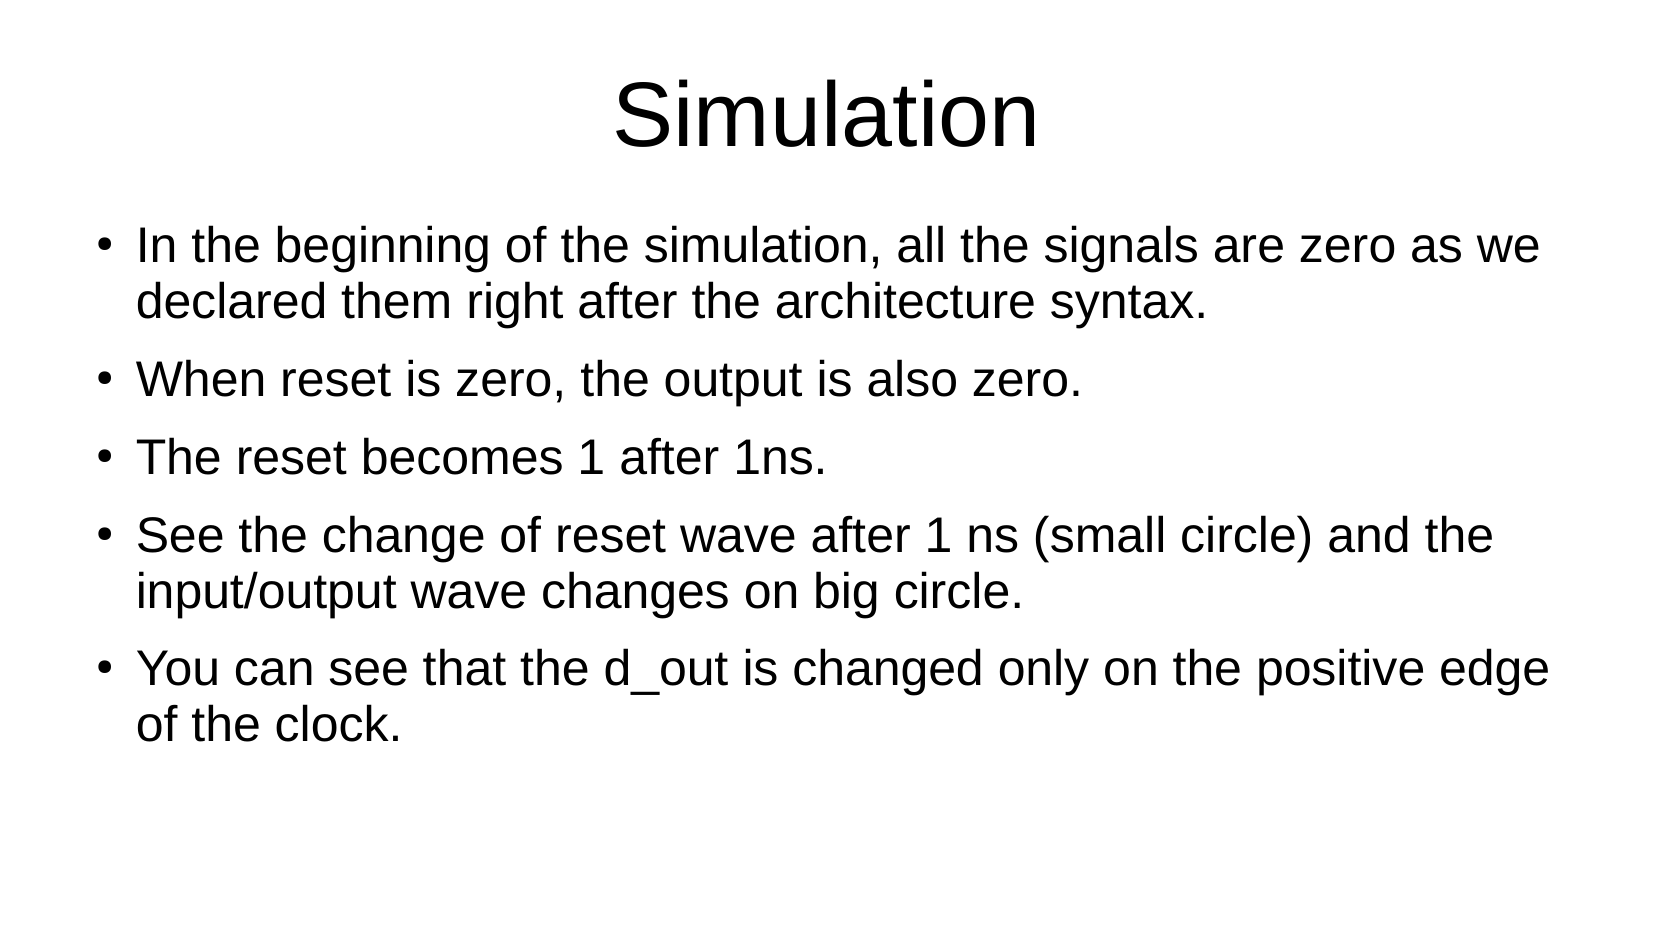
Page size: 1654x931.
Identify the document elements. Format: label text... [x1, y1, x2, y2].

title Simulation [82, 37, 1571, 193]
list In the beginning of the simulation, all the signals are zero as we declared them right after the architecture syntax. When reset is zero, the output is also zero. The reset becomes 1 after 1ns. See the change of reset wave after 1 ns (small circle) and the input/output wave changes on big circle. You can see that the d_out is changed only on the positive edge of the clock. [82, 217, 1571, 758]
